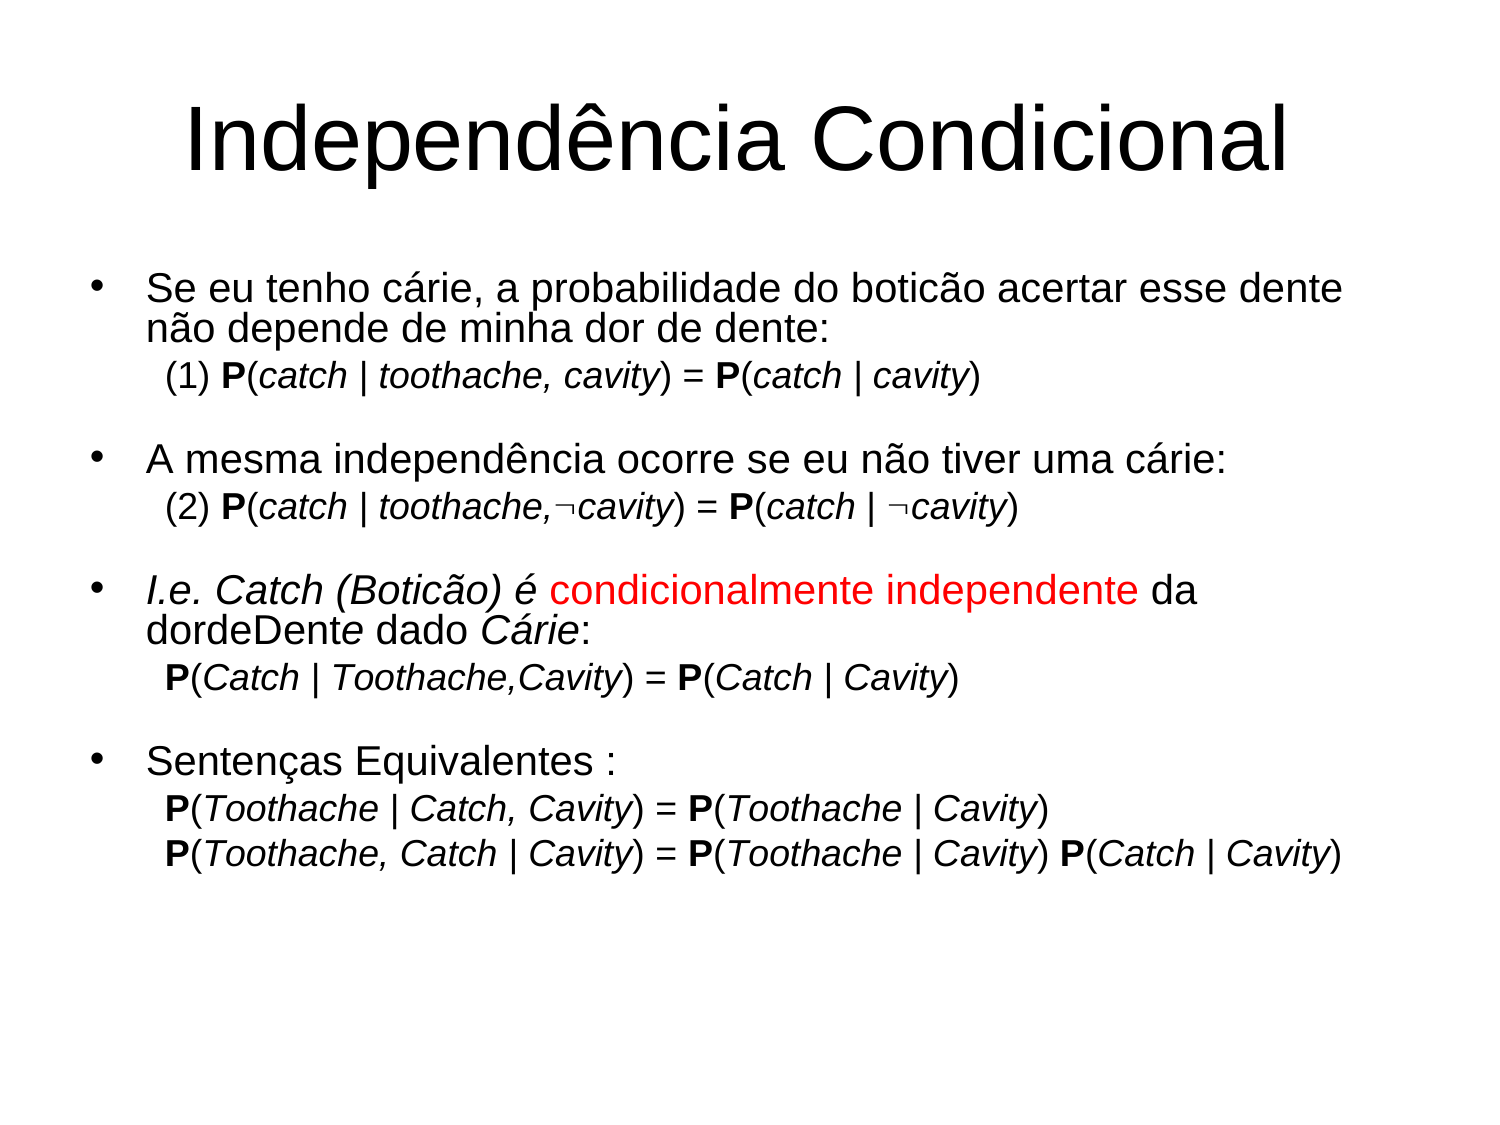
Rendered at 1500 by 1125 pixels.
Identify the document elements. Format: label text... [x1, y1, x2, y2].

list Se eu tenho cárie, a probabilidade do boticão acertar esse dente não depende de minha dor de dente: (1) P(catch | toothache, cavity) = P(catch | cavity) A mesma independência ocorre se eu não tiver uma cárie: (2) P(catch | toothache,cavity) = P(catch | cavity) I.e. Catch (Boticão) é condicionalmente independente da dordeDente dado Cárie: P(Catch | Toothache,Cavity) = P(Catch | Cavity) Sentenças Equivalentes : P(Toothache | Catch, Cavity) = P(Toothache | Cavity) P(Toothache, Catch | Cavity) = P(Toothache | Cavity) P(Catch | Cavity) [75, 262, 1426, 1005]
title Independência Condicional [75, 45, 1426, 233]
